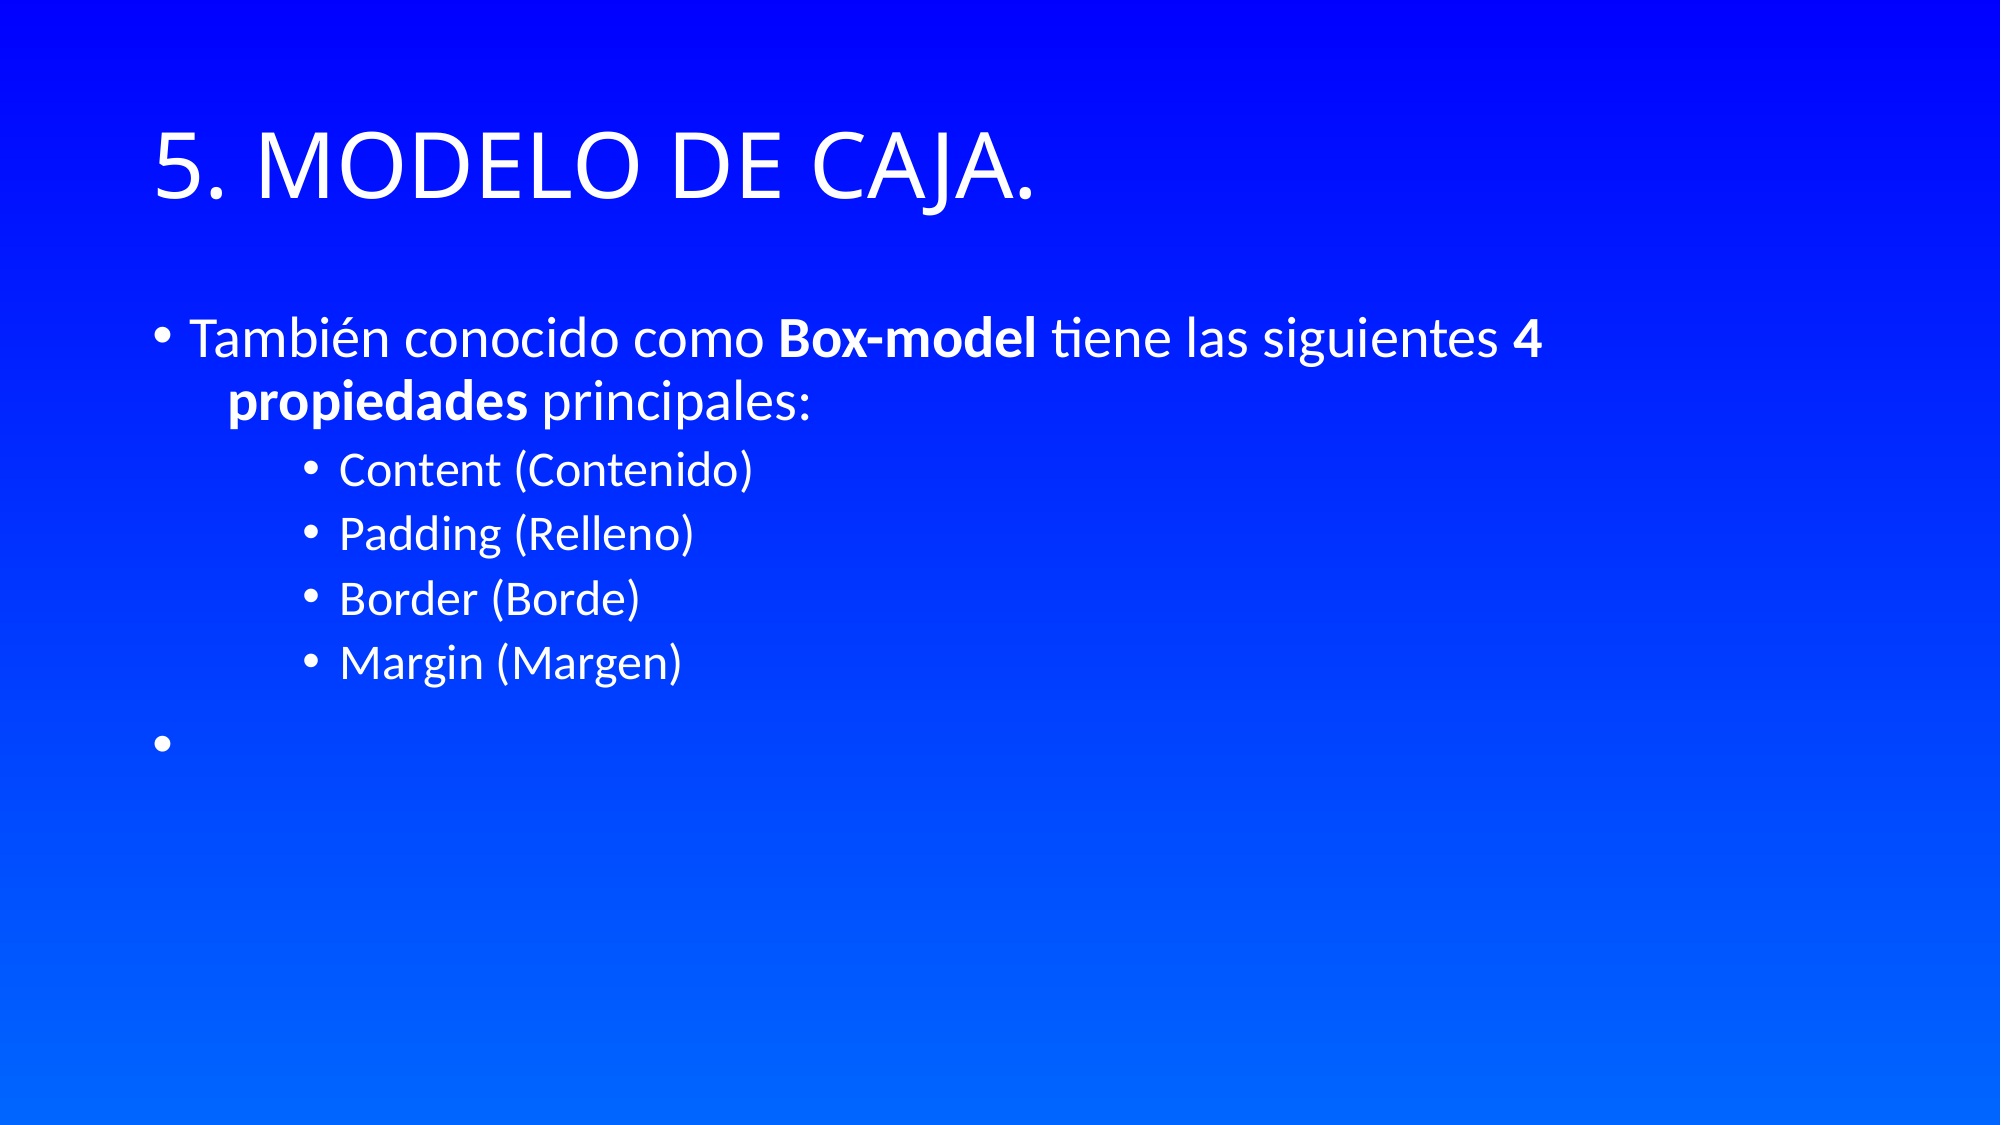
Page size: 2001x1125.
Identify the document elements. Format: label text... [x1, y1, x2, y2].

list También conocido como Box-model tiene las siguientes 4 propiedades principales: Content (Contenido) Padding (Relleno) Border (Borde) Margin (Margen) [137, 299, 1863, 1014]
title 5. MODELO DE CAJA. [137, 59, 1863, 278]
